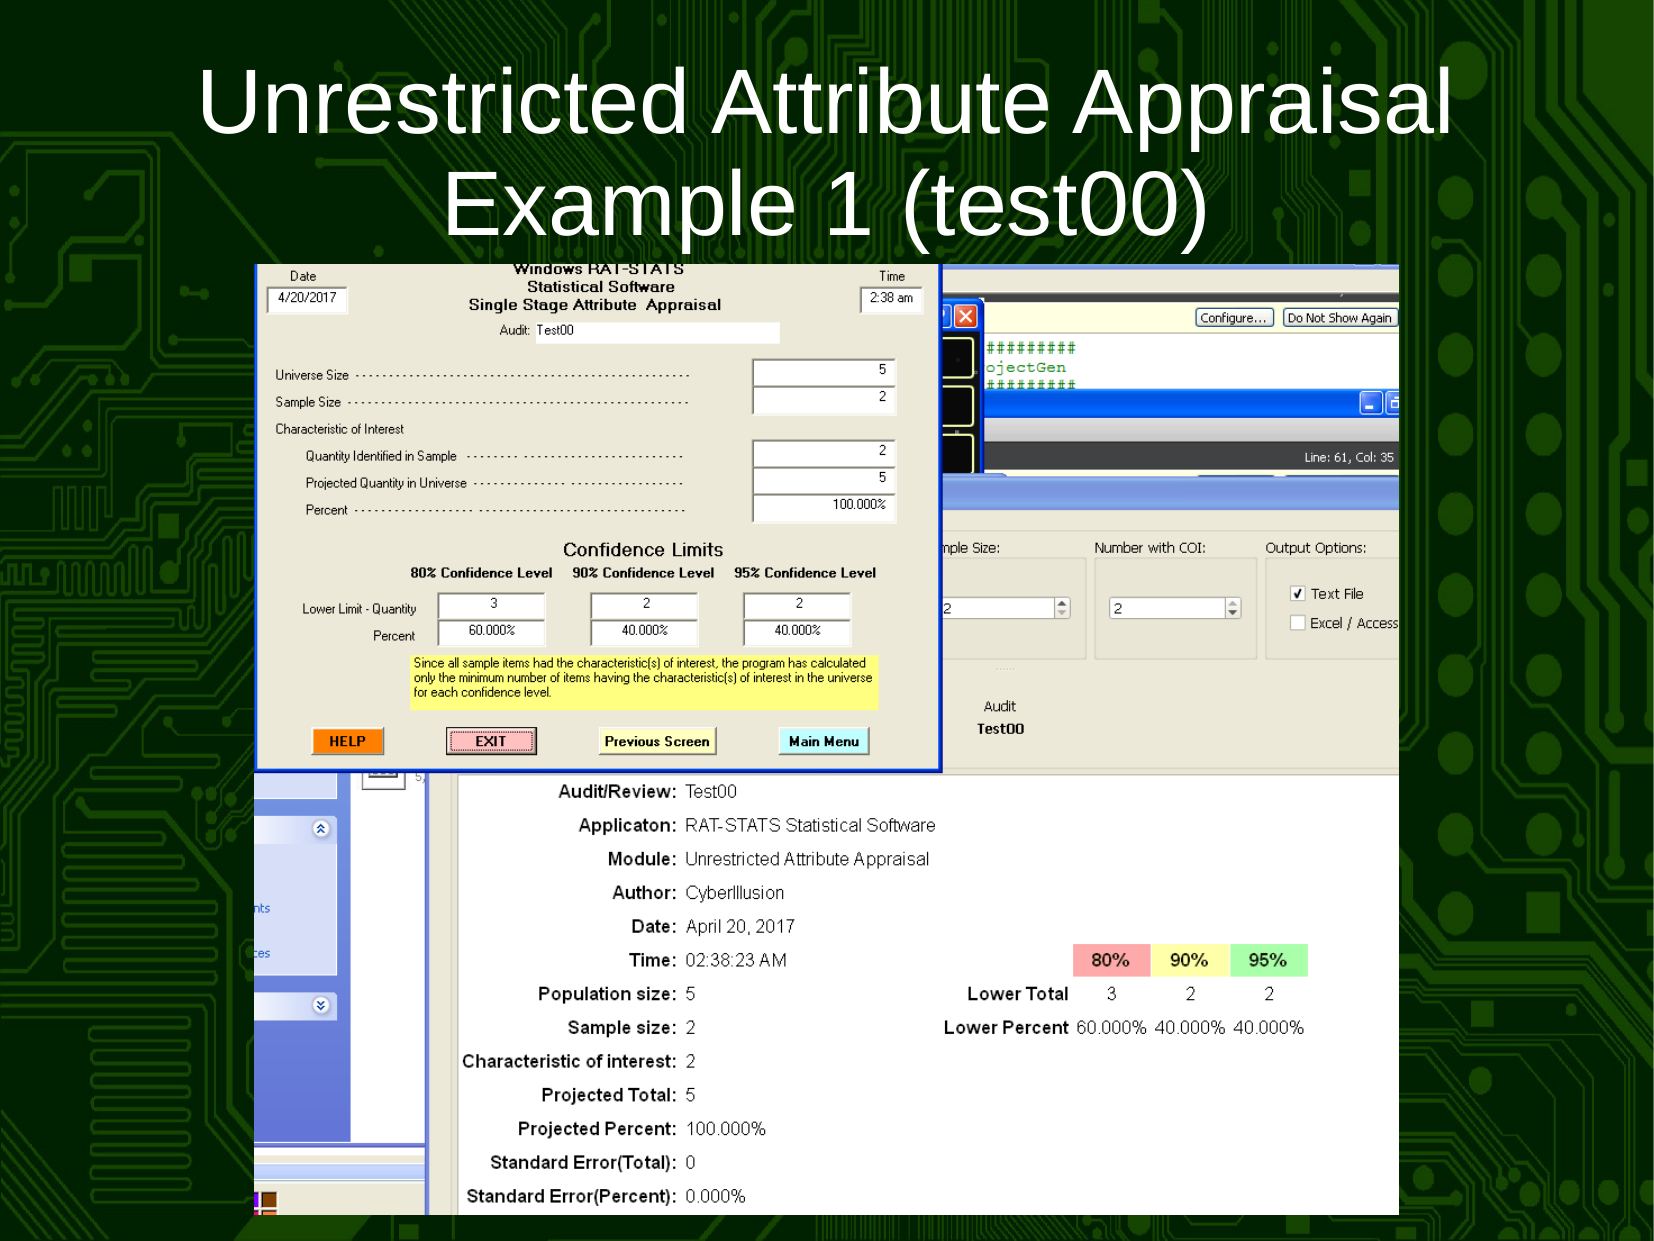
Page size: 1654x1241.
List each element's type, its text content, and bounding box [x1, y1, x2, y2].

picture [0, 0, 1654, 1241]
title Unrestricted Attribute Appraisal Example 1 (test00) [82, 49, 1571, 257]
